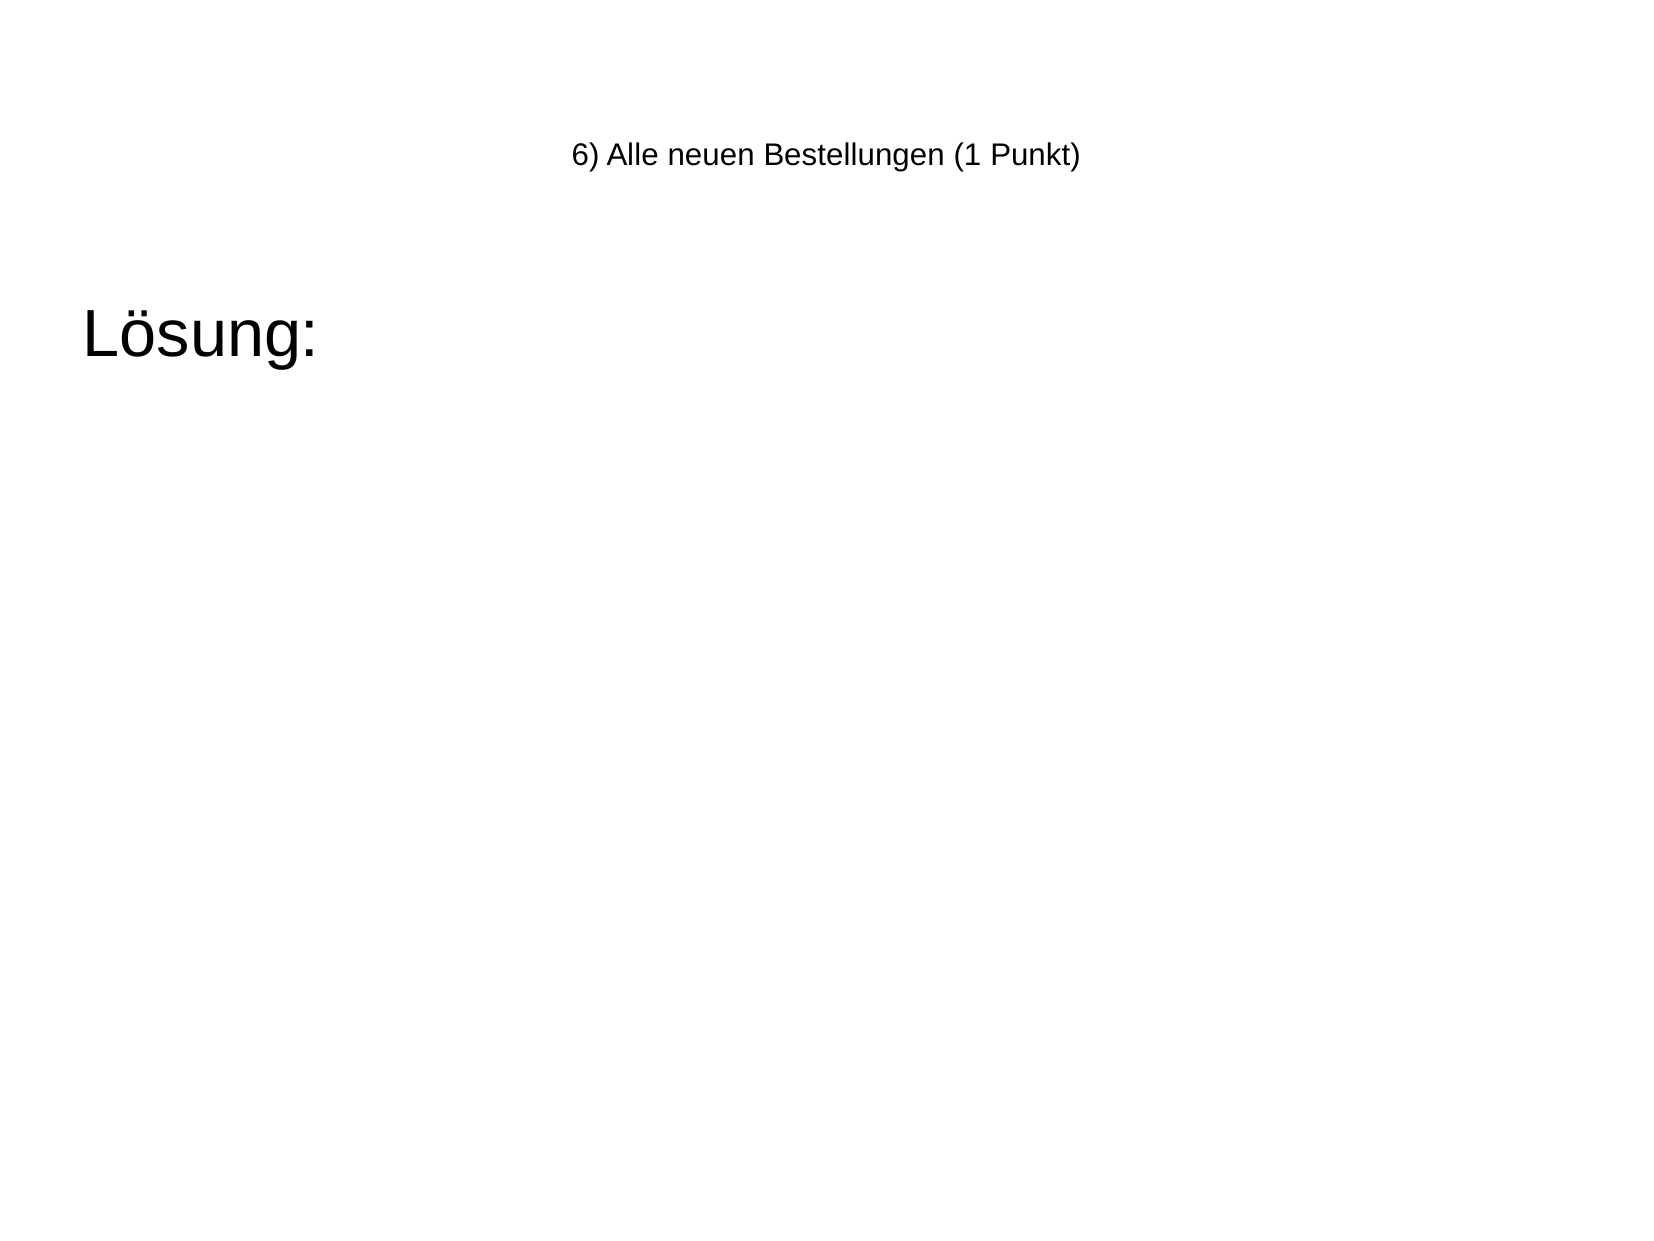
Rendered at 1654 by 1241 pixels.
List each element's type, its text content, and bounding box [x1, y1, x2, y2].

list Lösung: [82, 290, 1571, 1109]
title 6) Alle neuen Bestellungen (1 Punkt) [82, 49, 1571, 257]
